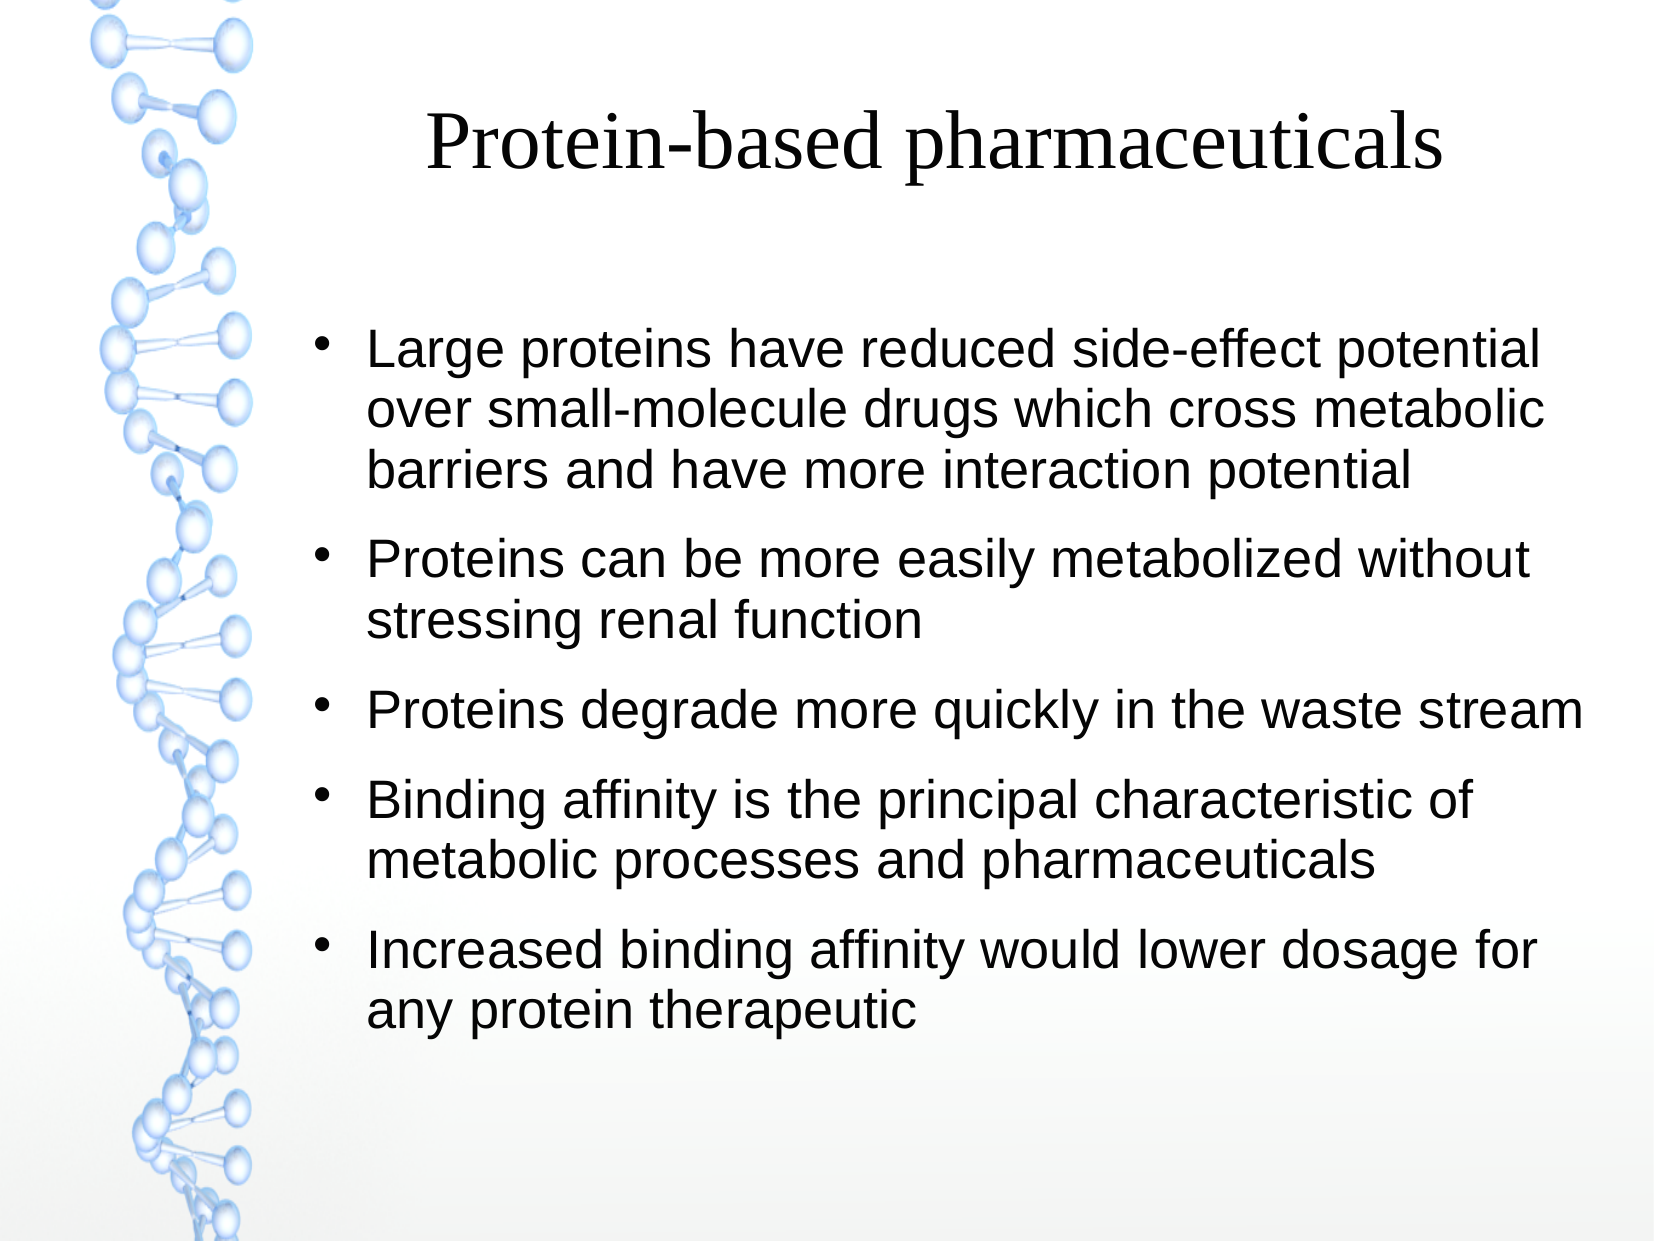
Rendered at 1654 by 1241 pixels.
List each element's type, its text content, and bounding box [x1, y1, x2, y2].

picture [0, 0, 1654, 1241]
title Protein-based pharmaceuticals [261, 35, 1591, 241]
list Large proteins have reduced side-effect potential over small-molecule drugs which cross metabolic barriers and have more interaction potential Proteins can be more easily metabolized without stressing renal function Proteins degrade more quickly in the waste stream Binding affinity is the principal characteristic of metabolic processes and pharmaceuticals Increased binding affinity would lower dosage for any protein therapeutic [295, 315, 1625, 1156]
